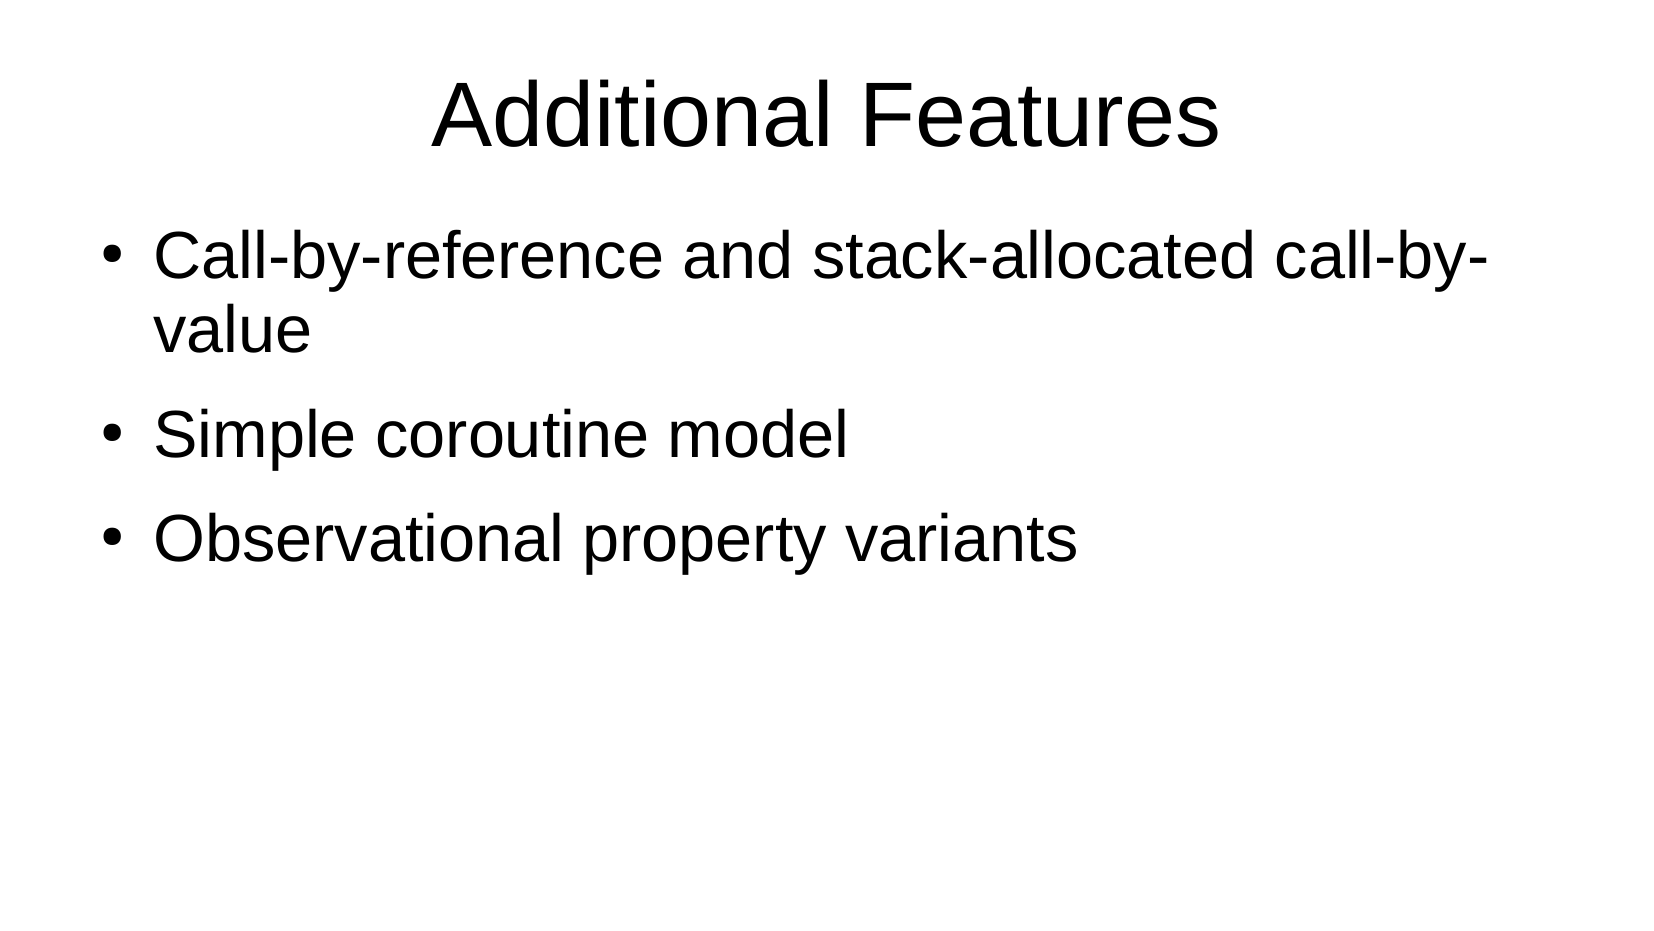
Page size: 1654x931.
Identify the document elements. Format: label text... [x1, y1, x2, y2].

title Additional Features [82, 37, 1571, 193]
list Call-by-reference and stack-allocated call-by-value Simple coroutine model Observational property variants [82, 217, 1571, 758]
